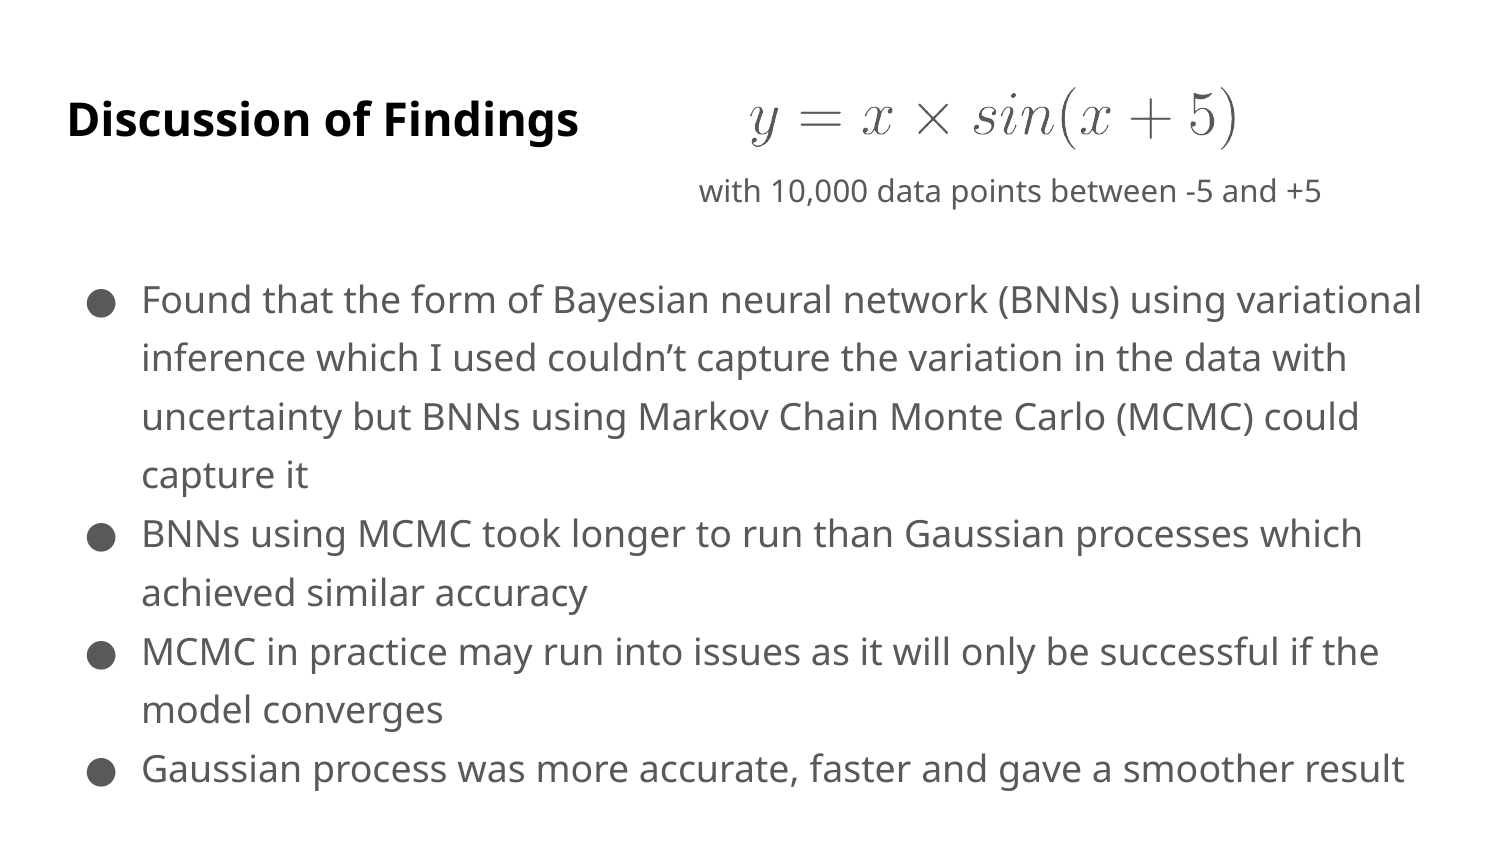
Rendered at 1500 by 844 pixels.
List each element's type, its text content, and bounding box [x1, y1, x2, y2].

picture [750, 87, 1235, 150]
list Found that the form of Bayesian neural network (BNNs) using variational inference which I used couldn’t capture the variation in the data with uncertainty but BNNs using Markov Chain Monte Carlo (MCMC) could capture it BNNs using MCMC took longer to run than Gaussian processes which achieved similar accuracy MCMC in practice may run into issues as it will only be successful if the model converges Gaussian process was more accurate, faster and gave a smoother result [51, 250, 1449, 811]
text_box with 10,000 data points between -5 and +5 [675, 156, 1500, 251]
title Discussion of Findings [51, 71, 1449, 166]
